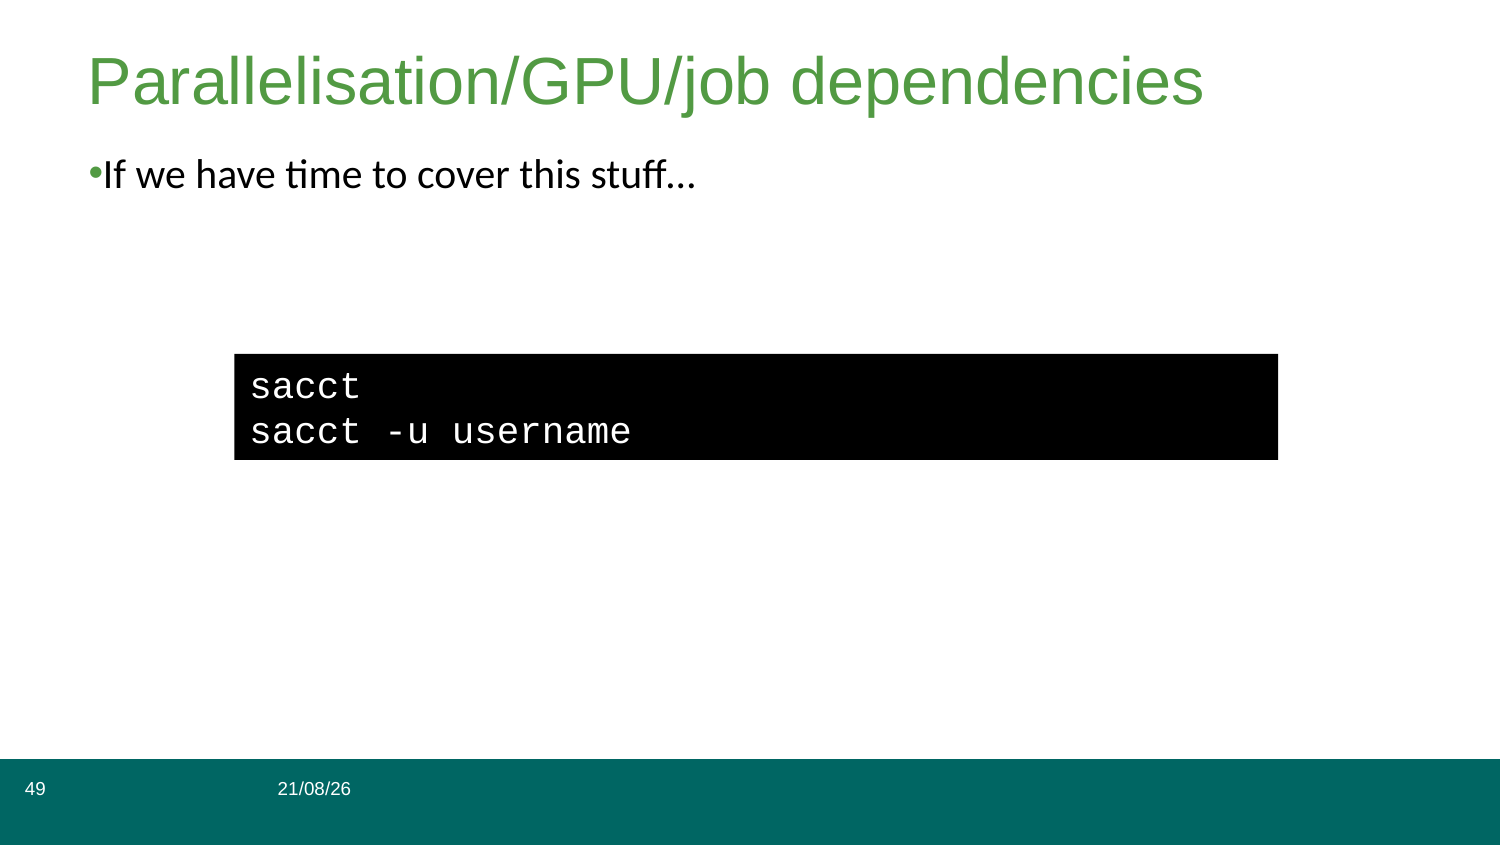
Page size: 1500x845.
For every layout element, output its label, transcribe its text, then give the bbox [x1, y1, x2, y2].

text_box sacct sacct -u username [234, 353, 1279, 460]
list If we have time to cover this stuff… [88, 147, 1427, 198]
title Parallelisation/GPU/job dependencies [87, 37, 1426, 132]
text_box 05/05/18 [277, 776, 553, 799]
text_box <number> [24, 776, 76, 799]
